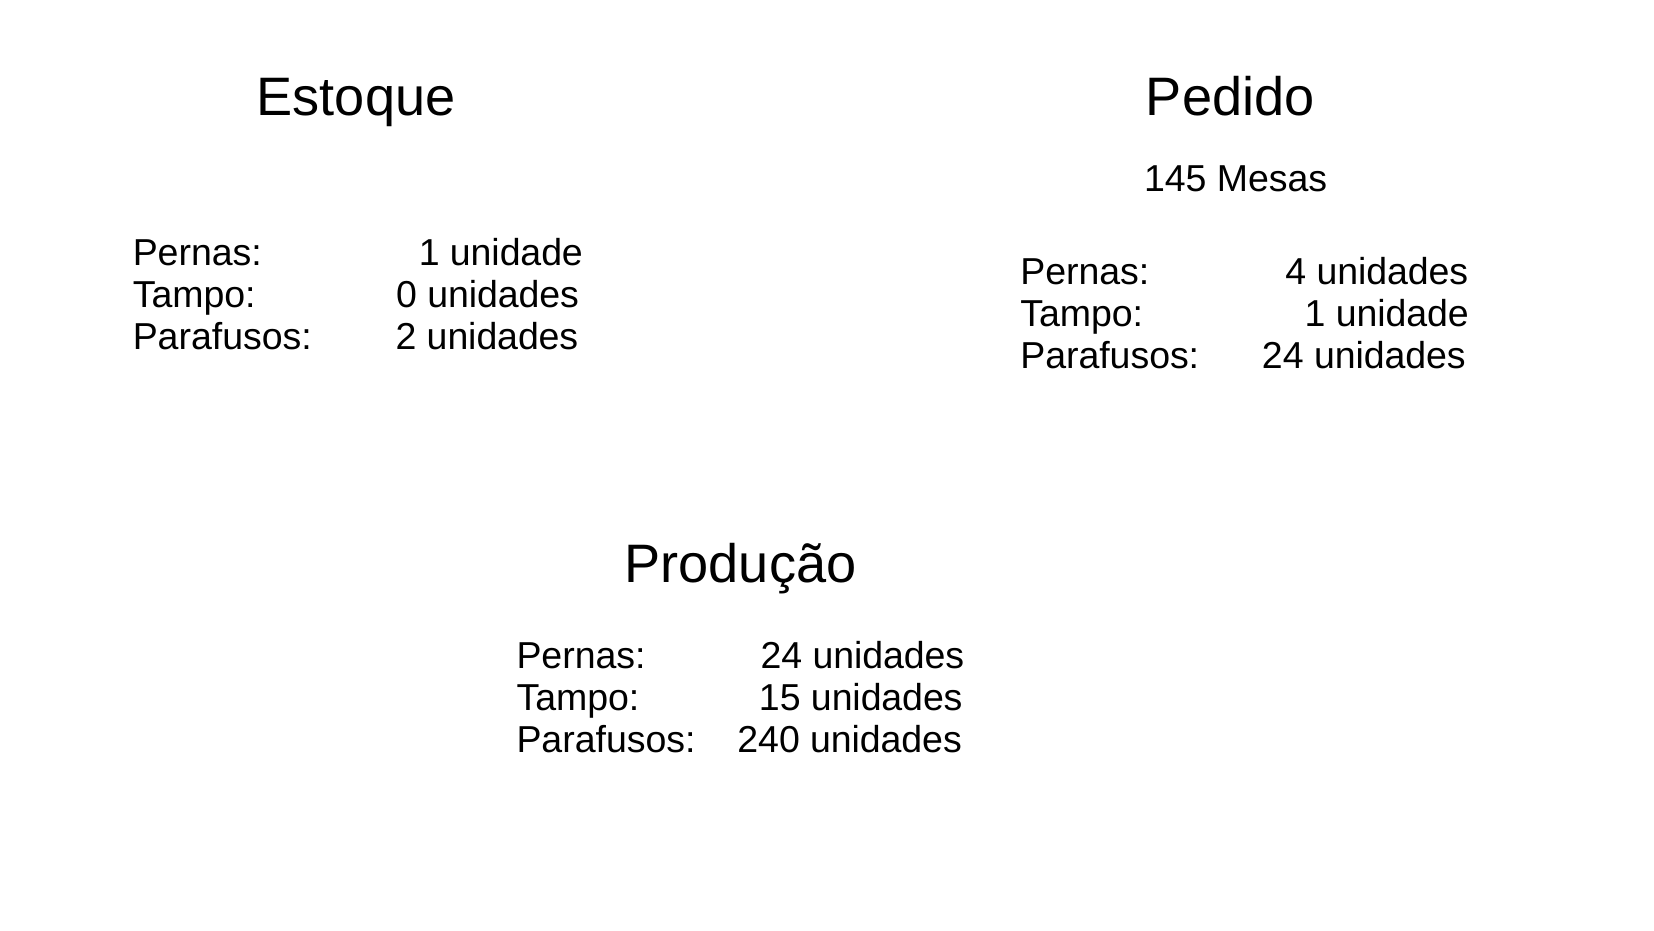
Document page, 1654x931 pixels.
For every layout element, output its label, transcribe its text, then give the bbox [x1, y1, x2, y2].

text_box Produção [609, 525, 874, 662]
text_box Pernas: 24 unidades Tampo: 15 unidades Parafusos: 240 unidades [501, 626, 980, 768]
text_box Pernas: 1 unidade Tampo: 0 unidades Parafusos: 2 unidades [118, 224, 599, 366]
text_box Pedido [1131, 59, 1396, 195]
text_box 145 Mesas [1129, 149, 1343, 207]
text_box Estoque [241, 59, 538, 195]
text_box Pernas: 4 unidades Tampo: 1 unidade Parafusos: 24 unidades [1005, 243, 1484, 384]
